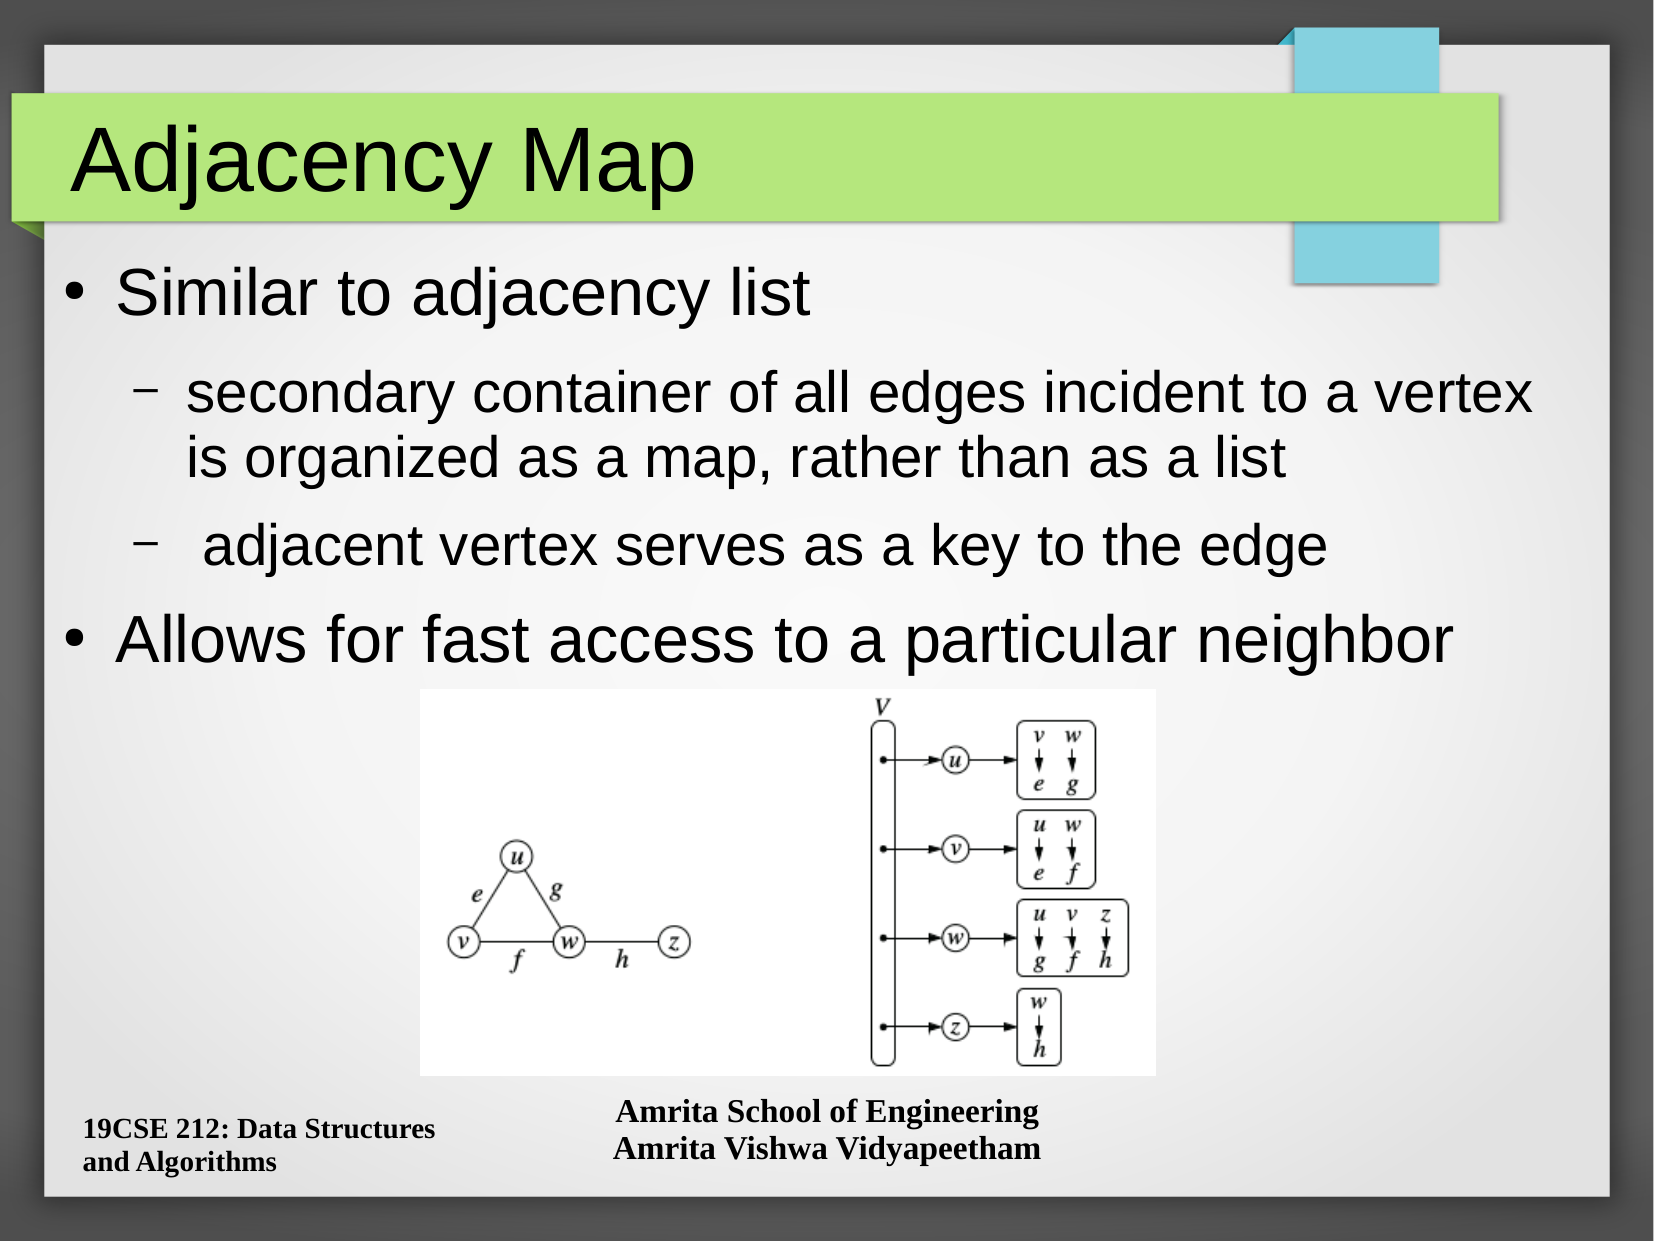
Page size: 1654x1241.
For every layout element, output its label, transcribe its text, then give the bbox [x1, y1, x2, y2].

picture [0, 0, 1654, 1241]
title Adjacency Map [70, 106, 1229, 213]
list Similar to adjacency list secondary container of all edges incident to a vertex is organized as a map, rather than as a list adjacent vertex serves as a key to the edge Allows for fast access to a particular neighbor [45, 255, 1591, 975]
